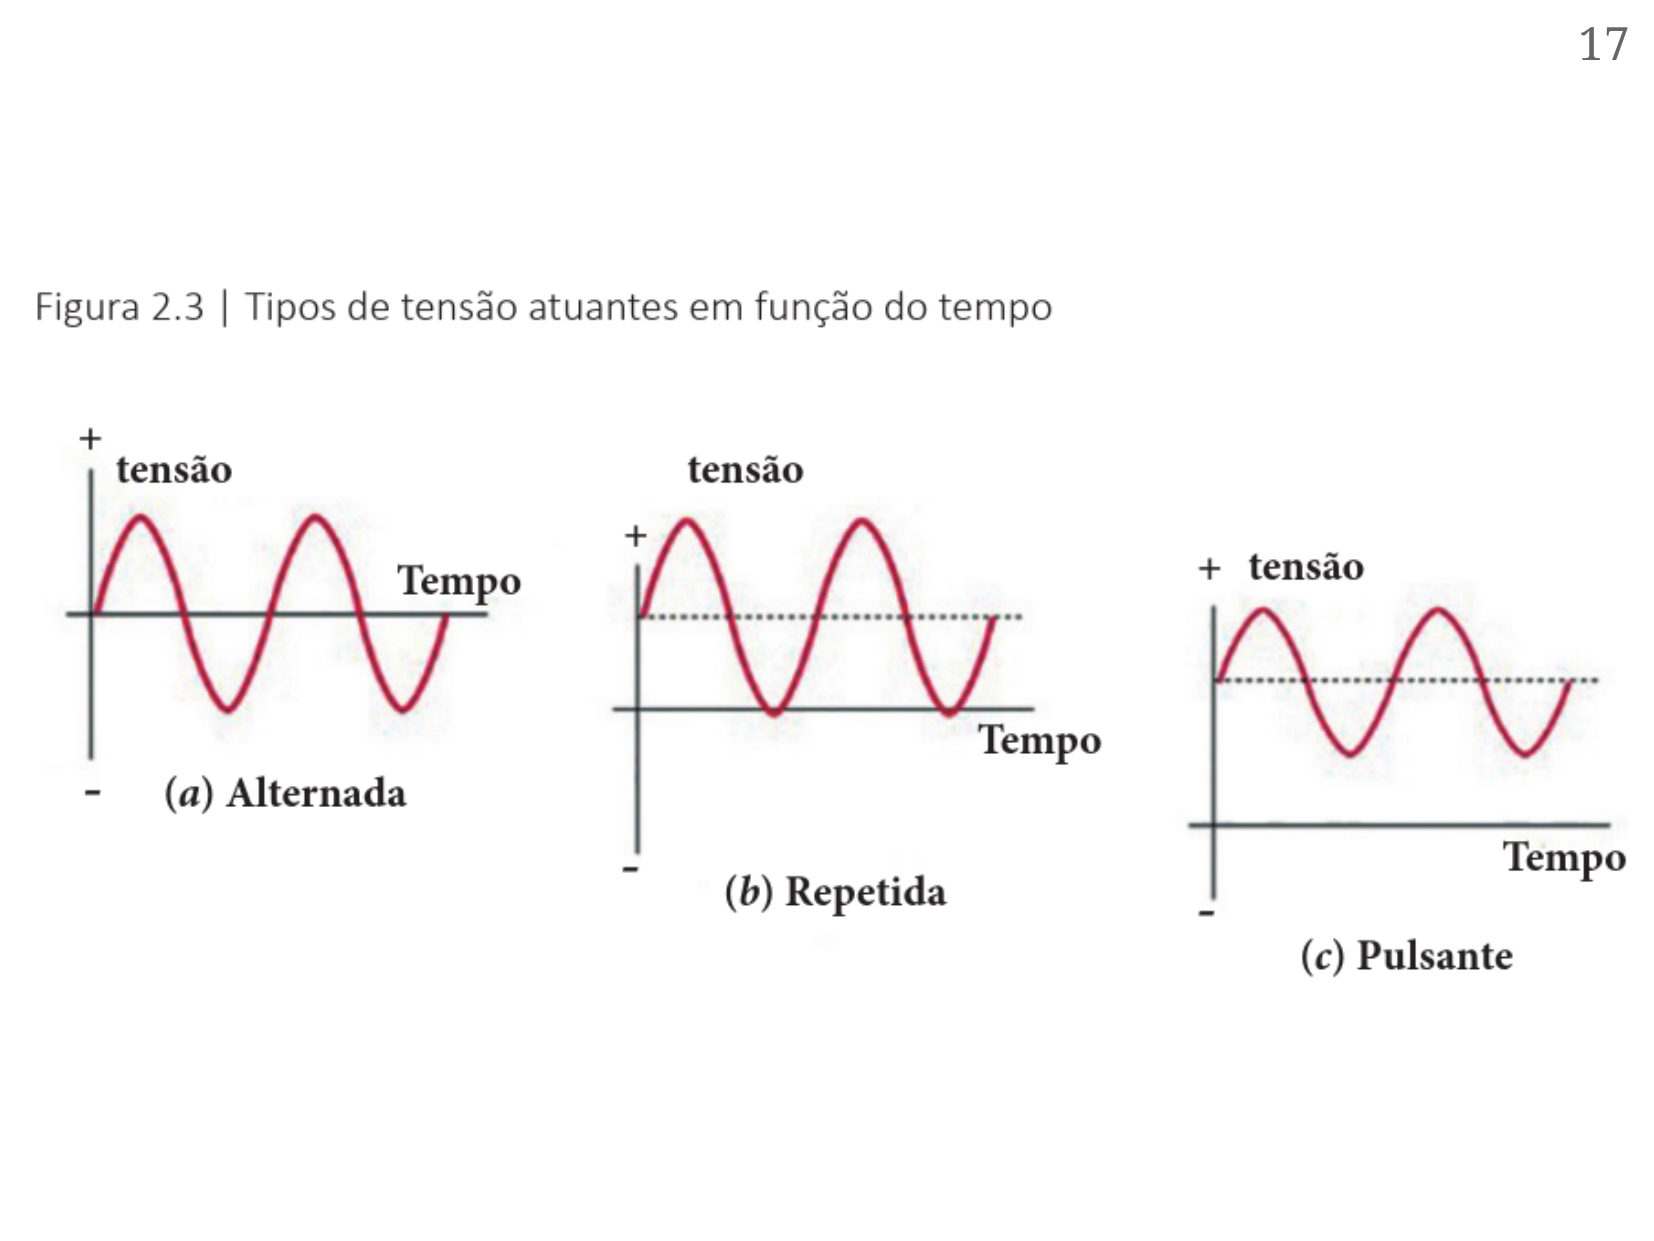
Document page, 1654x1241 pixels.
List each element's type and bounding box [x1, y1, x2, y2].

picture [29, 280, 1628, 990]
